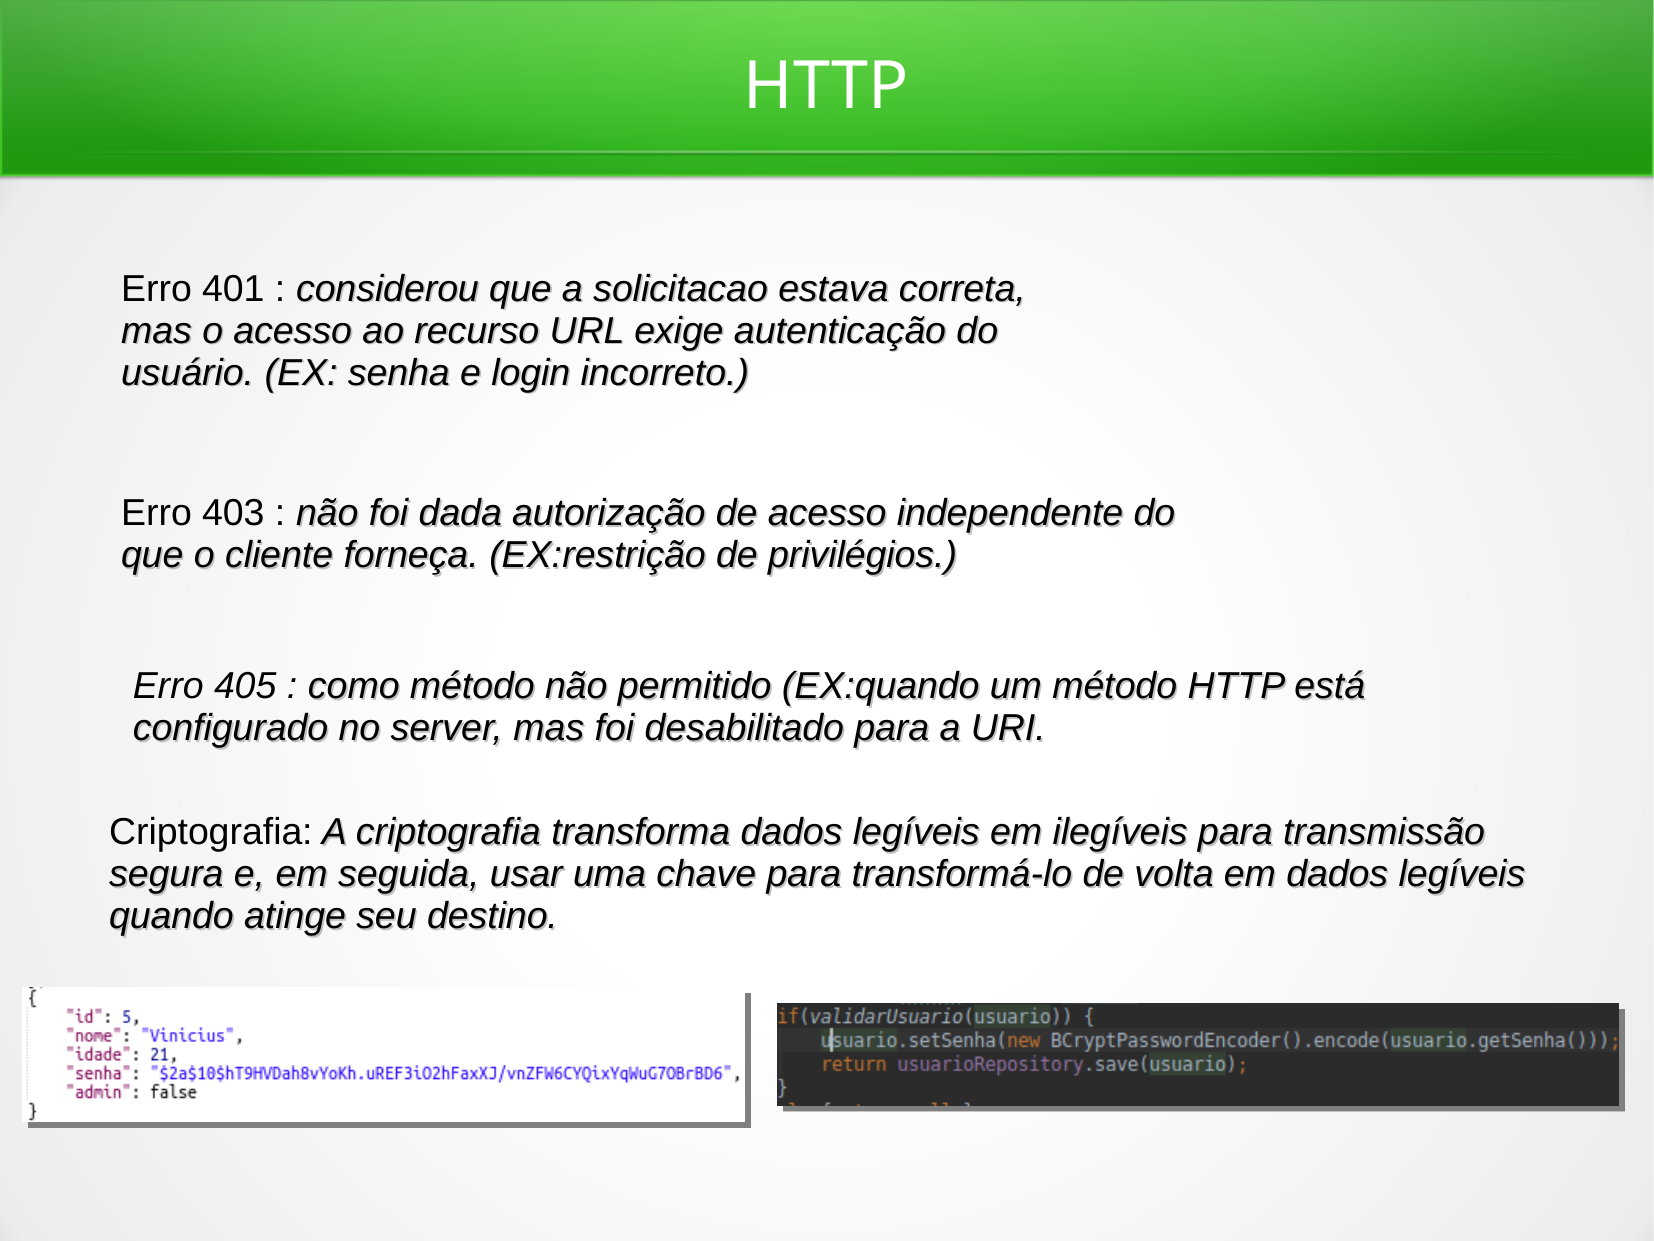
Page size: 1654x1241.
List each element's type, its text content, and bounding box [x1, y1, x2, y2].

picture [0, 0, 1654, 1241]
text_box Erro 405 : como método não permitido (EX:quando um método HTTP está configurado no server, mas foi desabilitado para a URI. [118, 657, 1583, 798]
text_box Erro 401 : considerou que a solicitacao estava correta, mas o acesso ao recurso URL exige autenticação do usuário. (EX: senha e login incorreto.) [106, 259, 1052, 401]
text_box Criptografia: A criptografia transforma dados legíveis em ilegíveis para transmissão segura e, em seguida, usar uma chave para transformá-lo de volta em dados legíveis quando atinge seu destino. [94, 803, 1607, 957]
title HTTP [82, 11, 1571, 154]
text_box Erro 403 : não foi dada autorização de acesso independente do que o cliente forneça. (EX:restrição de privilégios.) [106, 484, 1241, 710]
